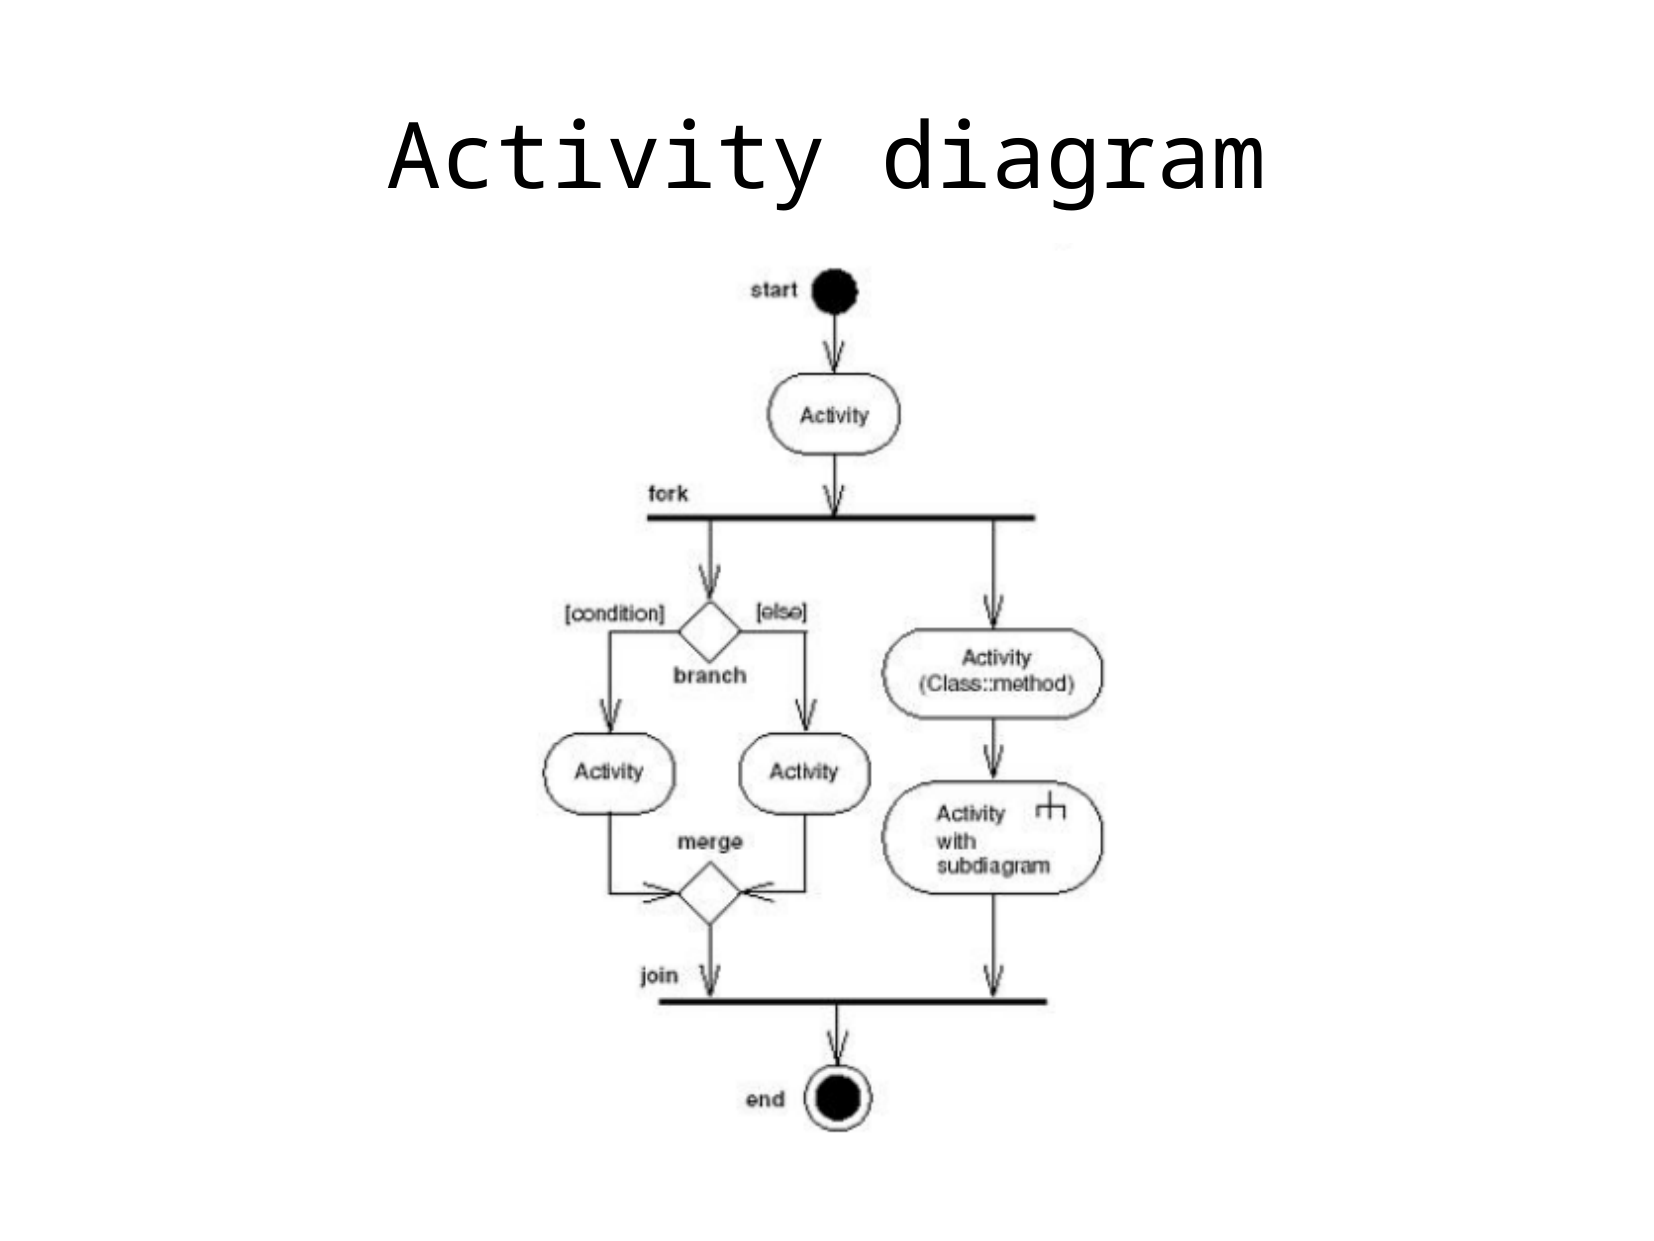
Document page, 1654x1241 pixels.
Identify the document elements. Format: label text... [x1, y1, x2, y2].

title Activity diagram [82, 49, 1571, 257]
picture [531, 243, 1123, 1158]
